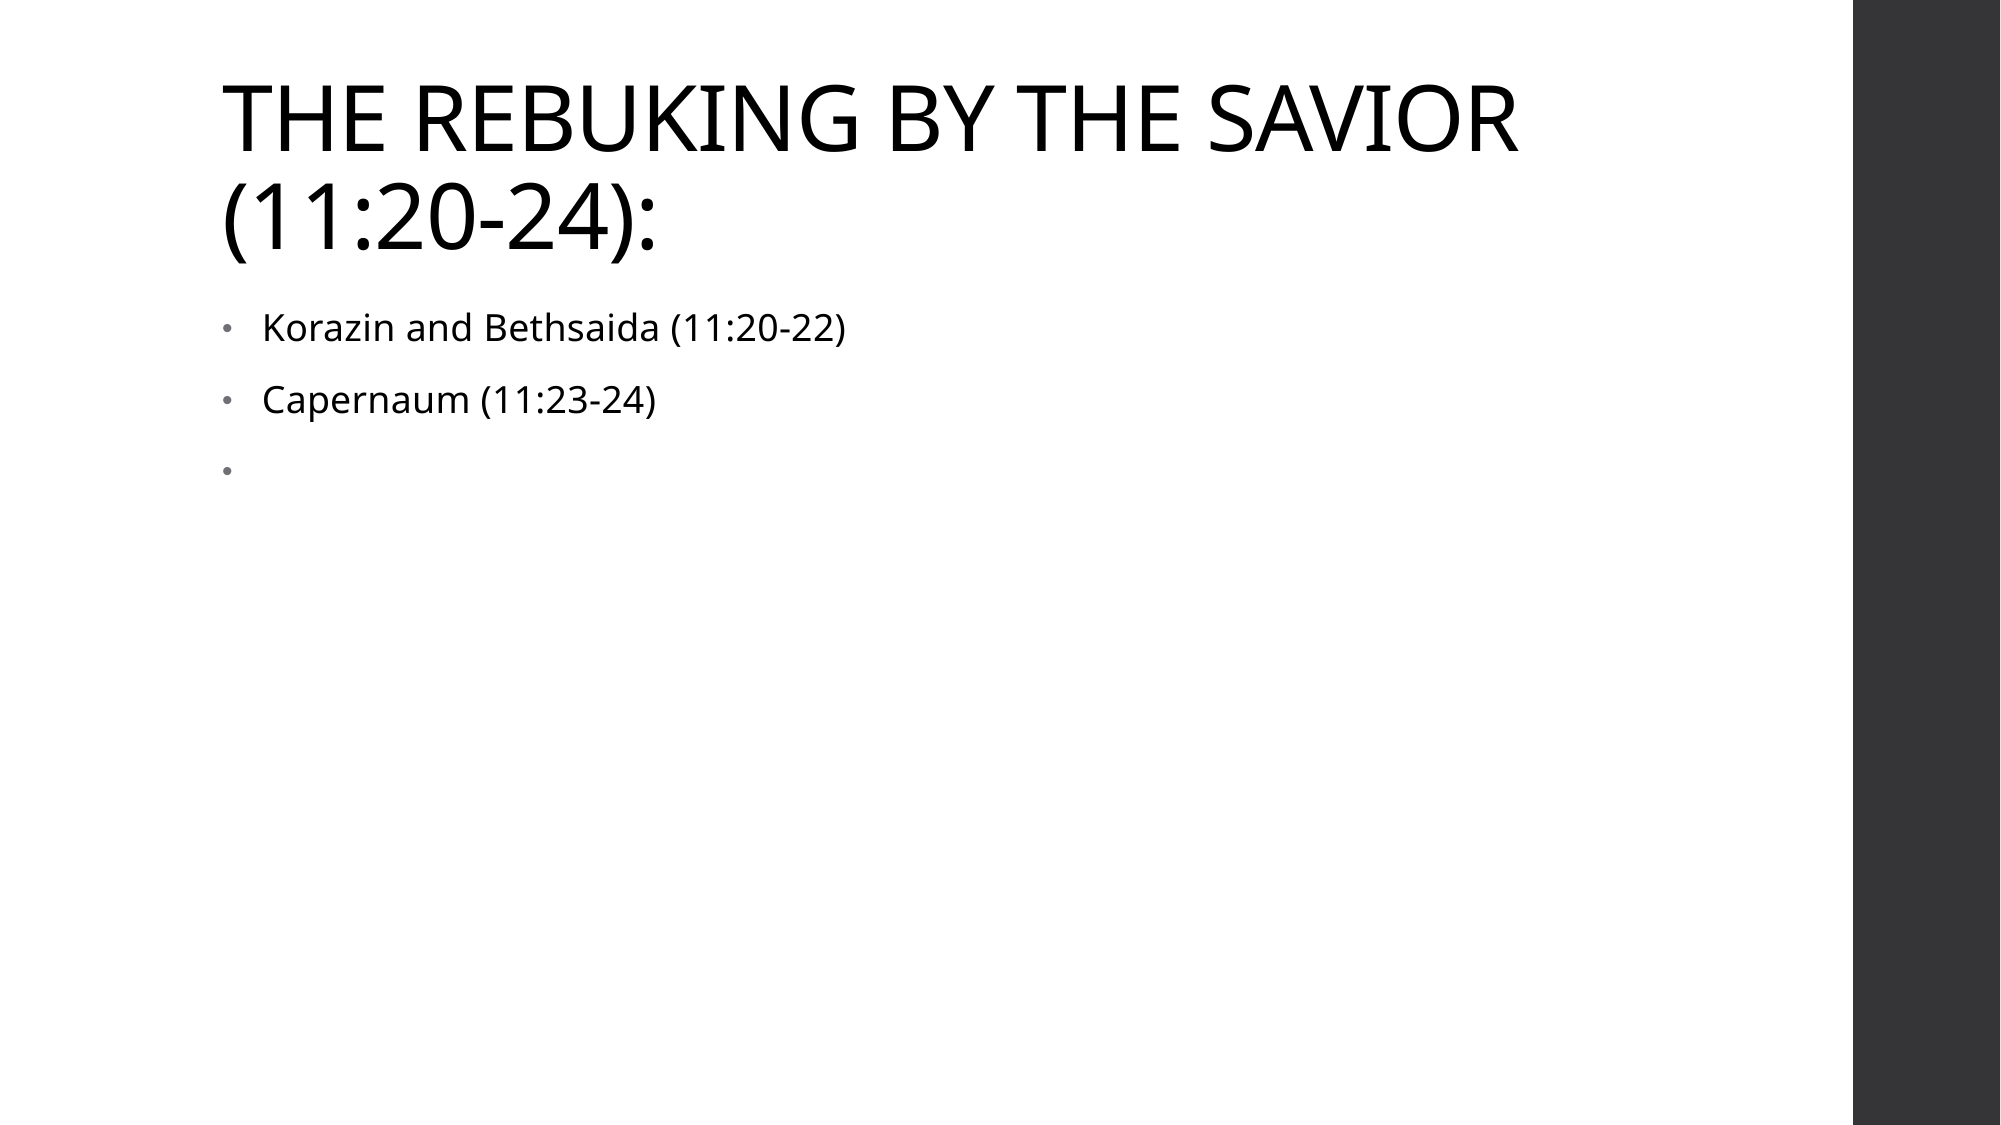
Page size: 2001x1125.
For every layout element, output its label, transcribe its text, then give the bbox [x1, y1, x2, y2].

list Korazin and Bethsaida (11:20-22) Capernaum (11:23-24) [206, 299, 1617, 1014]
title THE REBUKING BY THE SAVIOR (11:20-24): [206, 60, 1797, 278]
